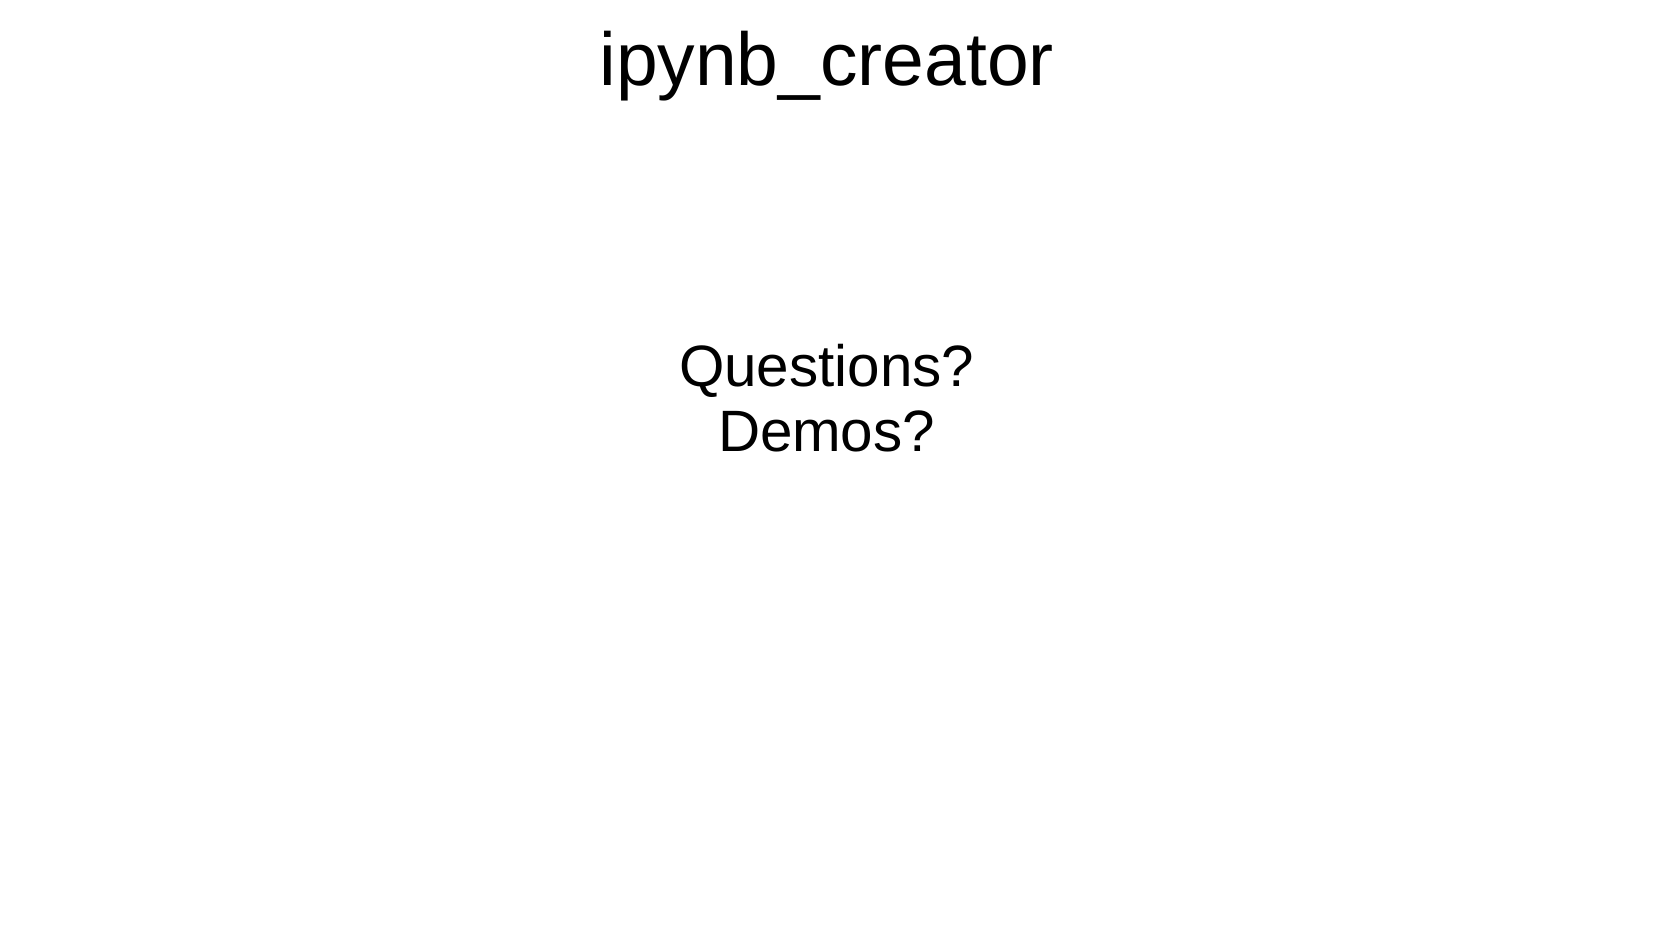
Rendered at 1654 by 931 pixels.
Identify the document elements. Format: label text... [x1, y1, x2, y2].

title ipynb_creator [82, 13, 1571, 107]
subtitle Questions? Demos? [82, 259, 1571, 538]
